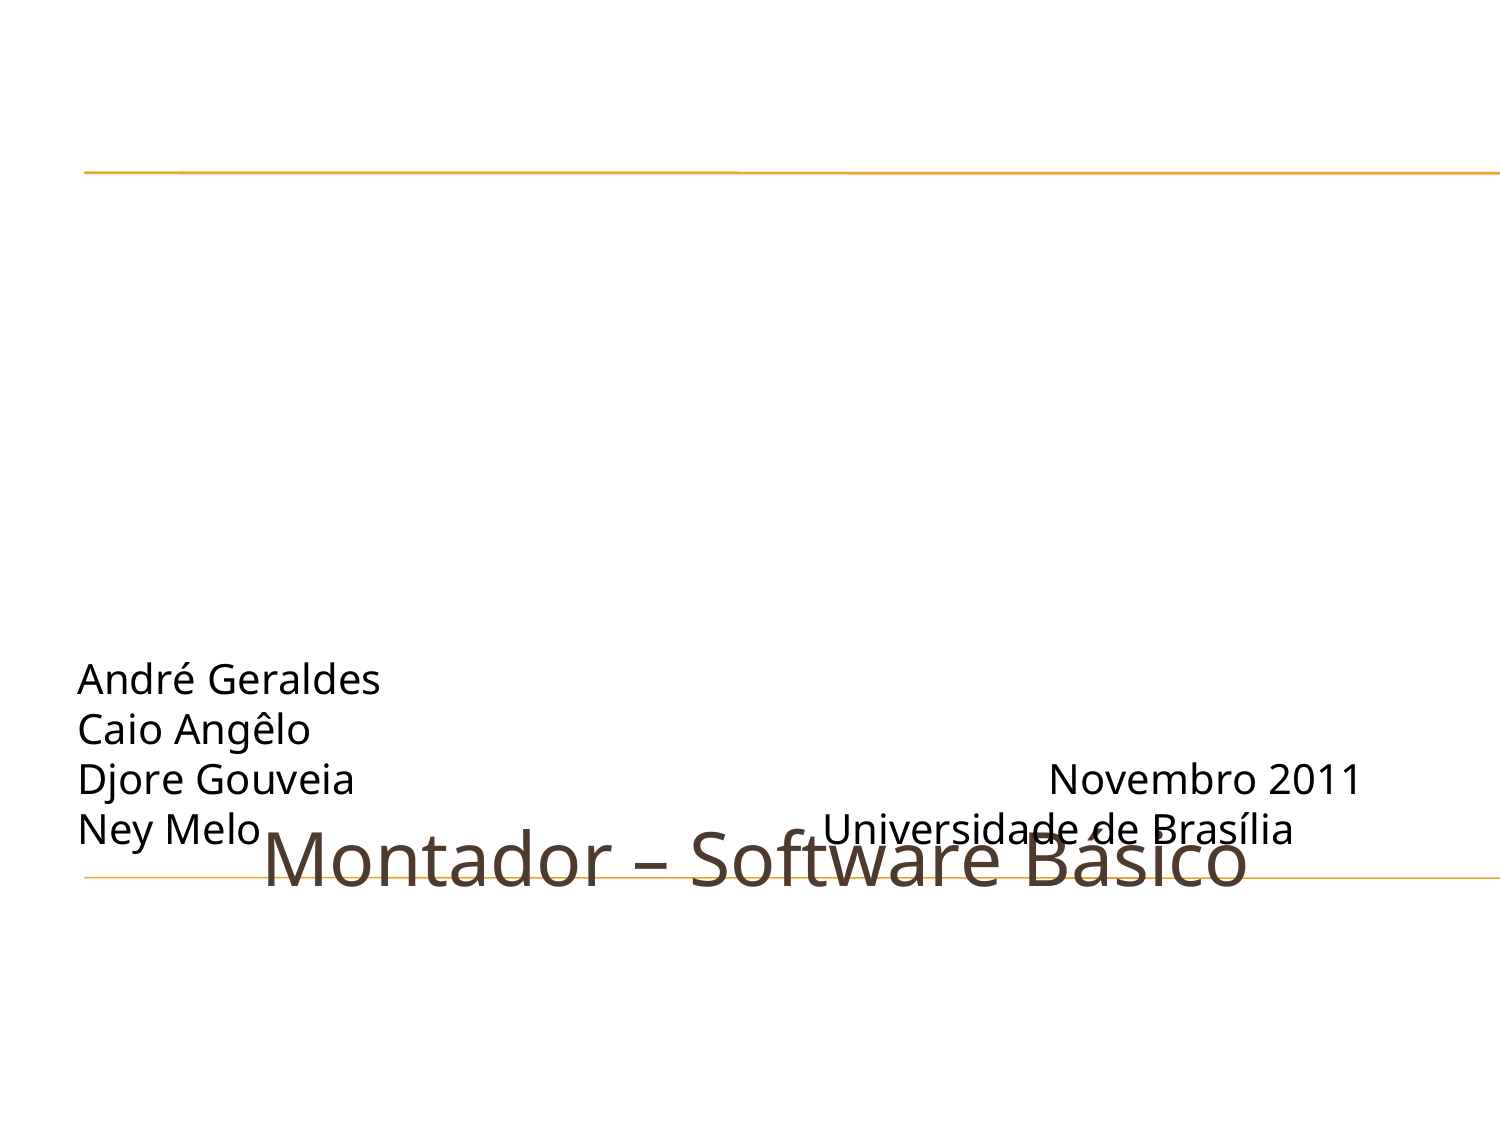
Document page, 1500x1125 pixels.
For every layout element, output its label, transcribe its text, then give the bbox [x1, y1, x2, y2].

title Montador – Software Básico [62, 796, 1450, 997]
text_box André Geraldes Caio Angêlo Djore Gouveia Novembro 2011 Ney Melo Universidade de Brasília [62, 637, 1450, 788]
